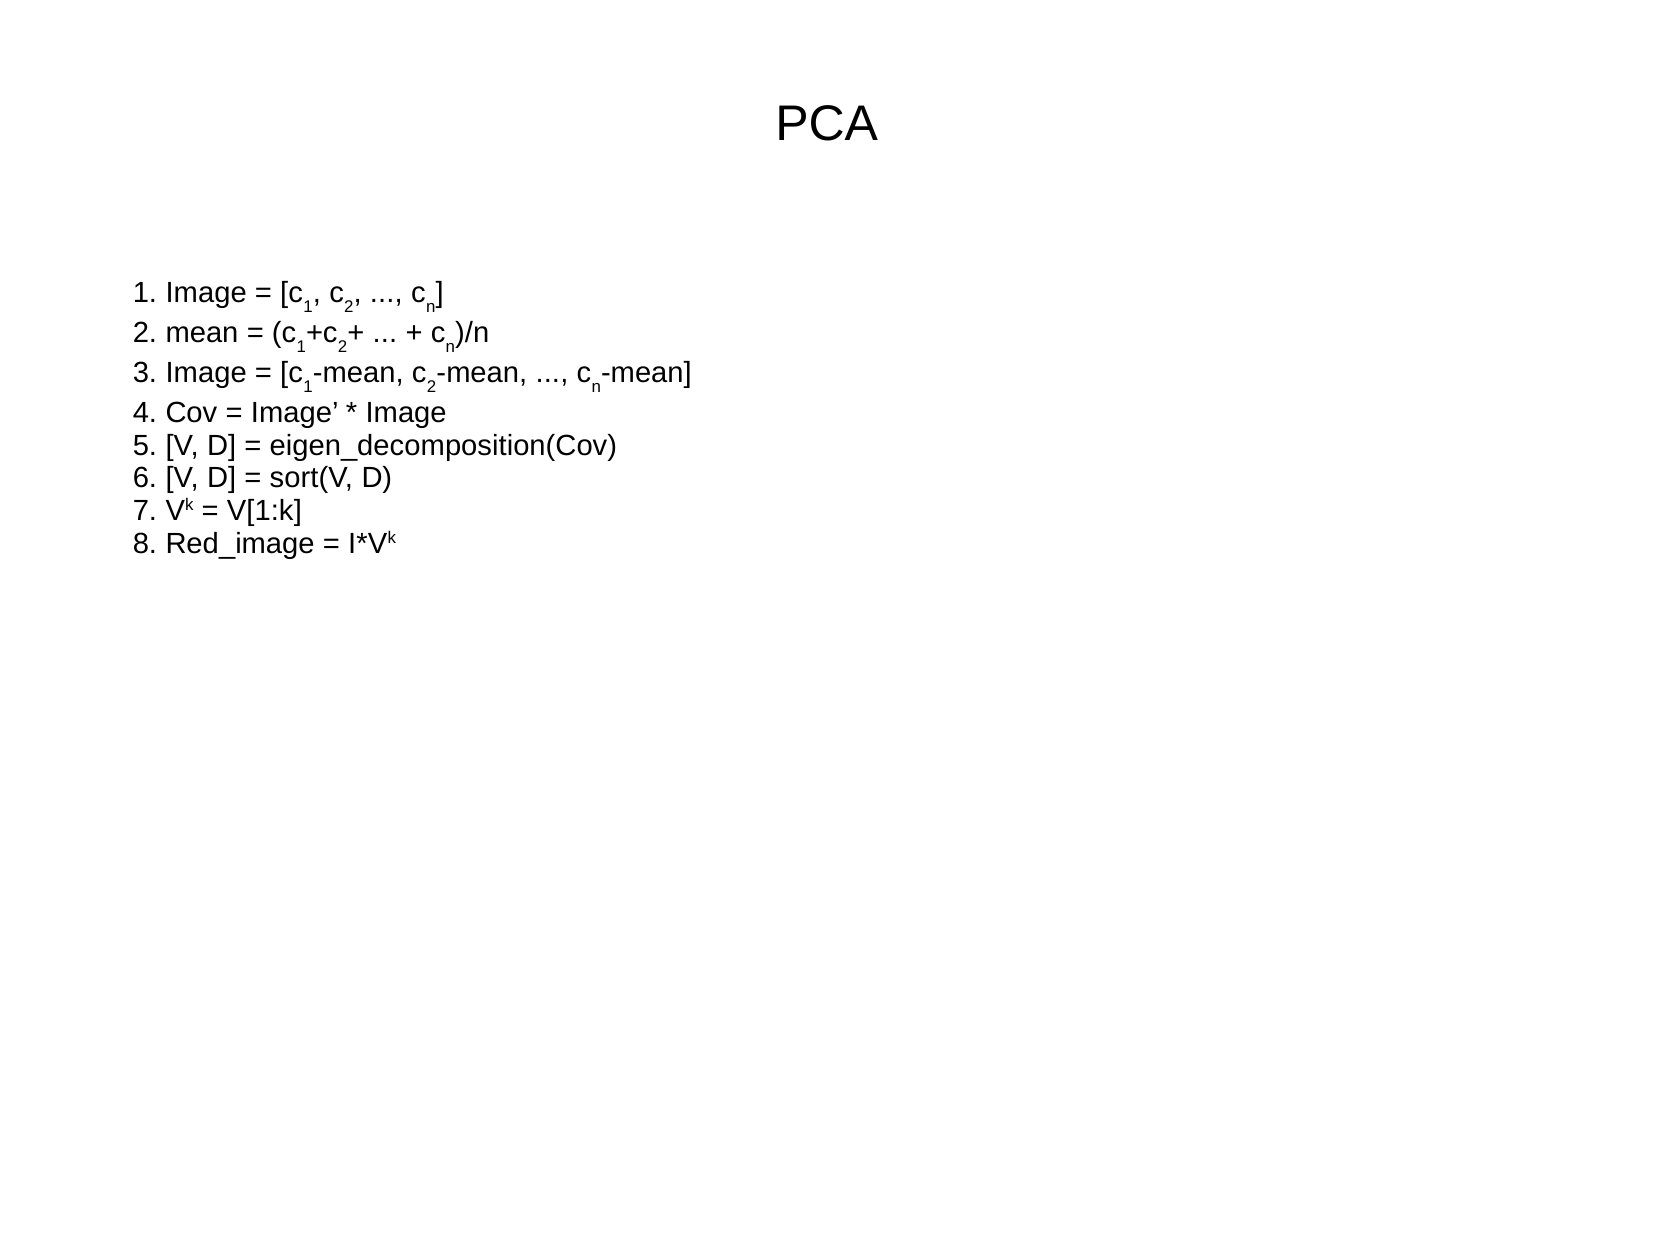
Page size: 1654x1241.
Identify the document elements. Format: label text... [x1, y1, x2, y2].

text_box 1. Image = [c1, c2, ..., cn] 2. mean = (c1+c2+ ... + cn)/n 3. Image = [c1-mean, c2-mean, ..., cn-mean] 4. Cov = Image’ * Image 5. [V, D] = eigen_decomposition(Cov) 6. [V, D] = sort(V, D) 7. Vk = V[1:k] 8. Red_image = I*Vk [118, 268, 863, 567]
title PCA [82, 39, 1571, 152]
